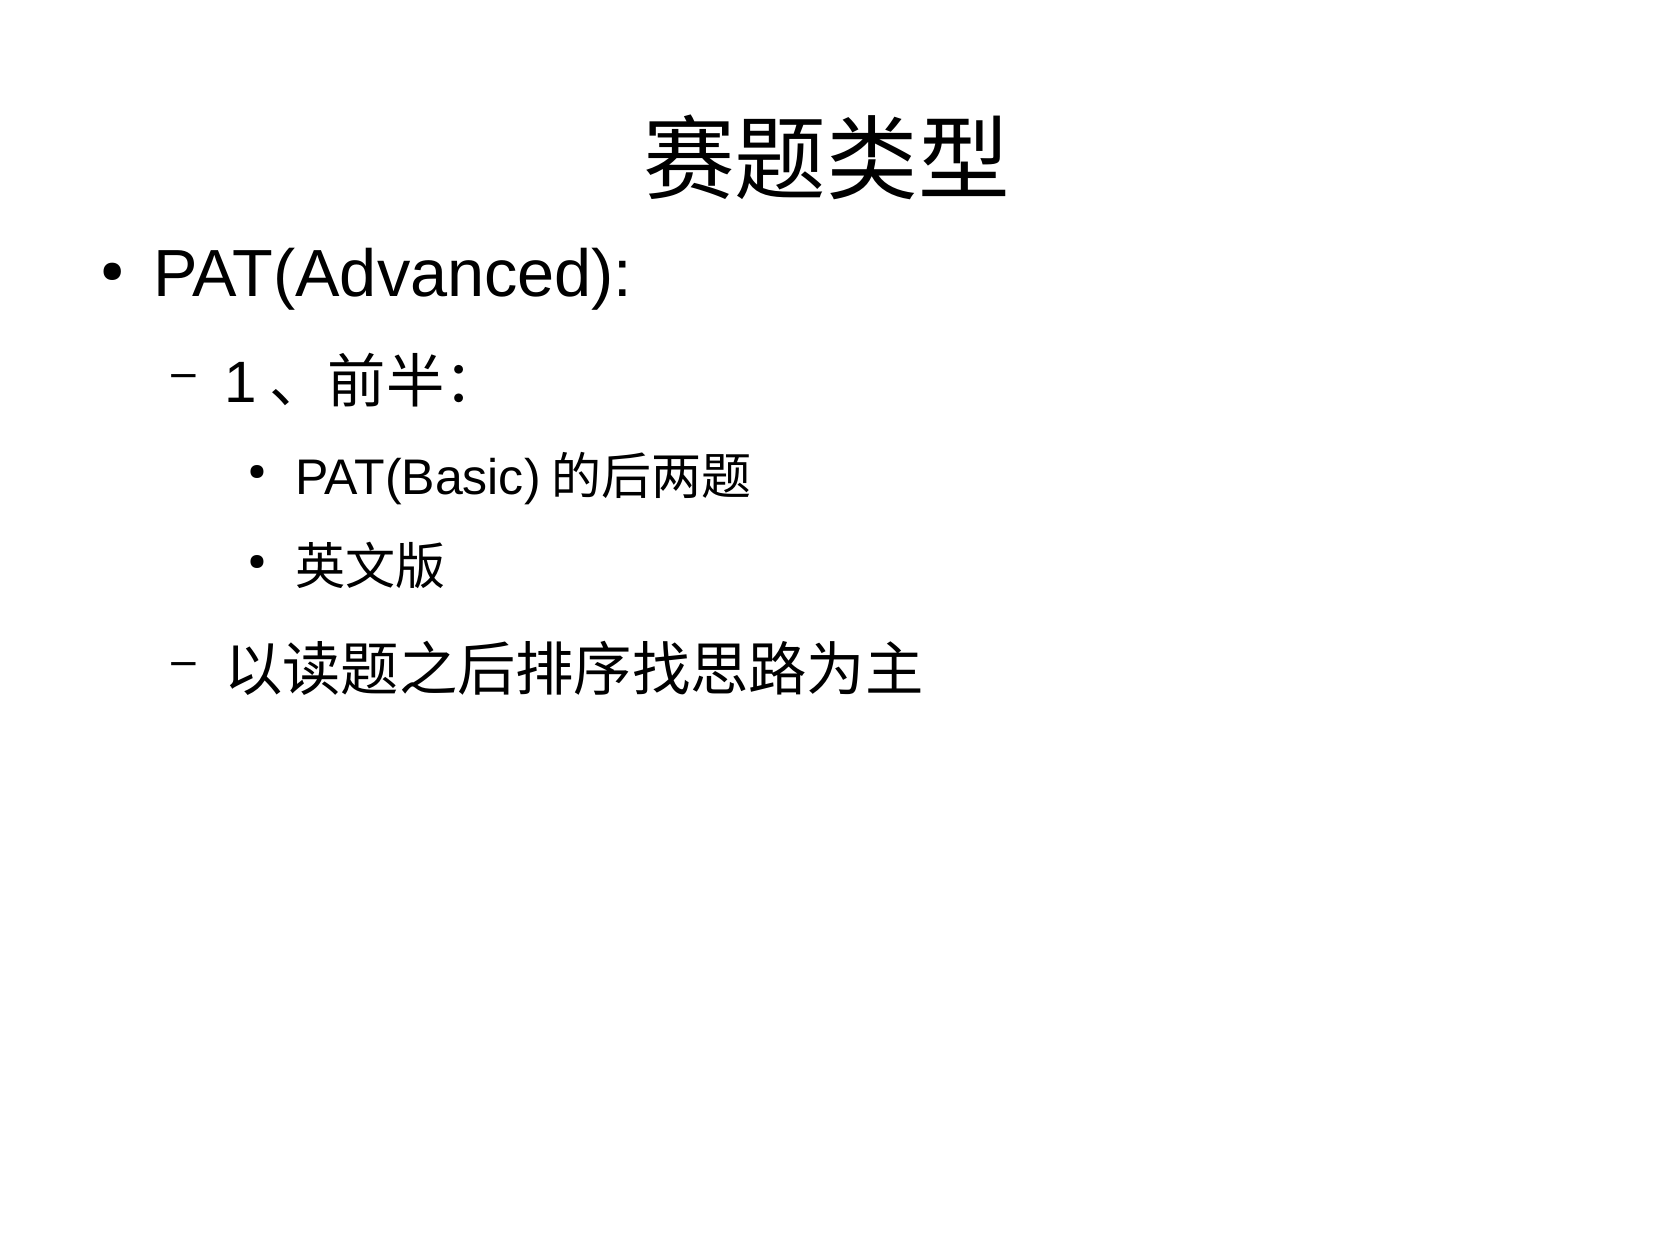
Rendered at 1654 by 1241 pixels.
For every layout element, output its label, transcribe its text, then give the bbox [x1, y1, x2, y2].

title 赛题类型 [82, 49, 1571, 236]
list PAT(Advanced): 1、前半： PAT(Basic)的后两题 英文版 以读题之后排序找思路为主 [82, 236, 1571, 1205]
